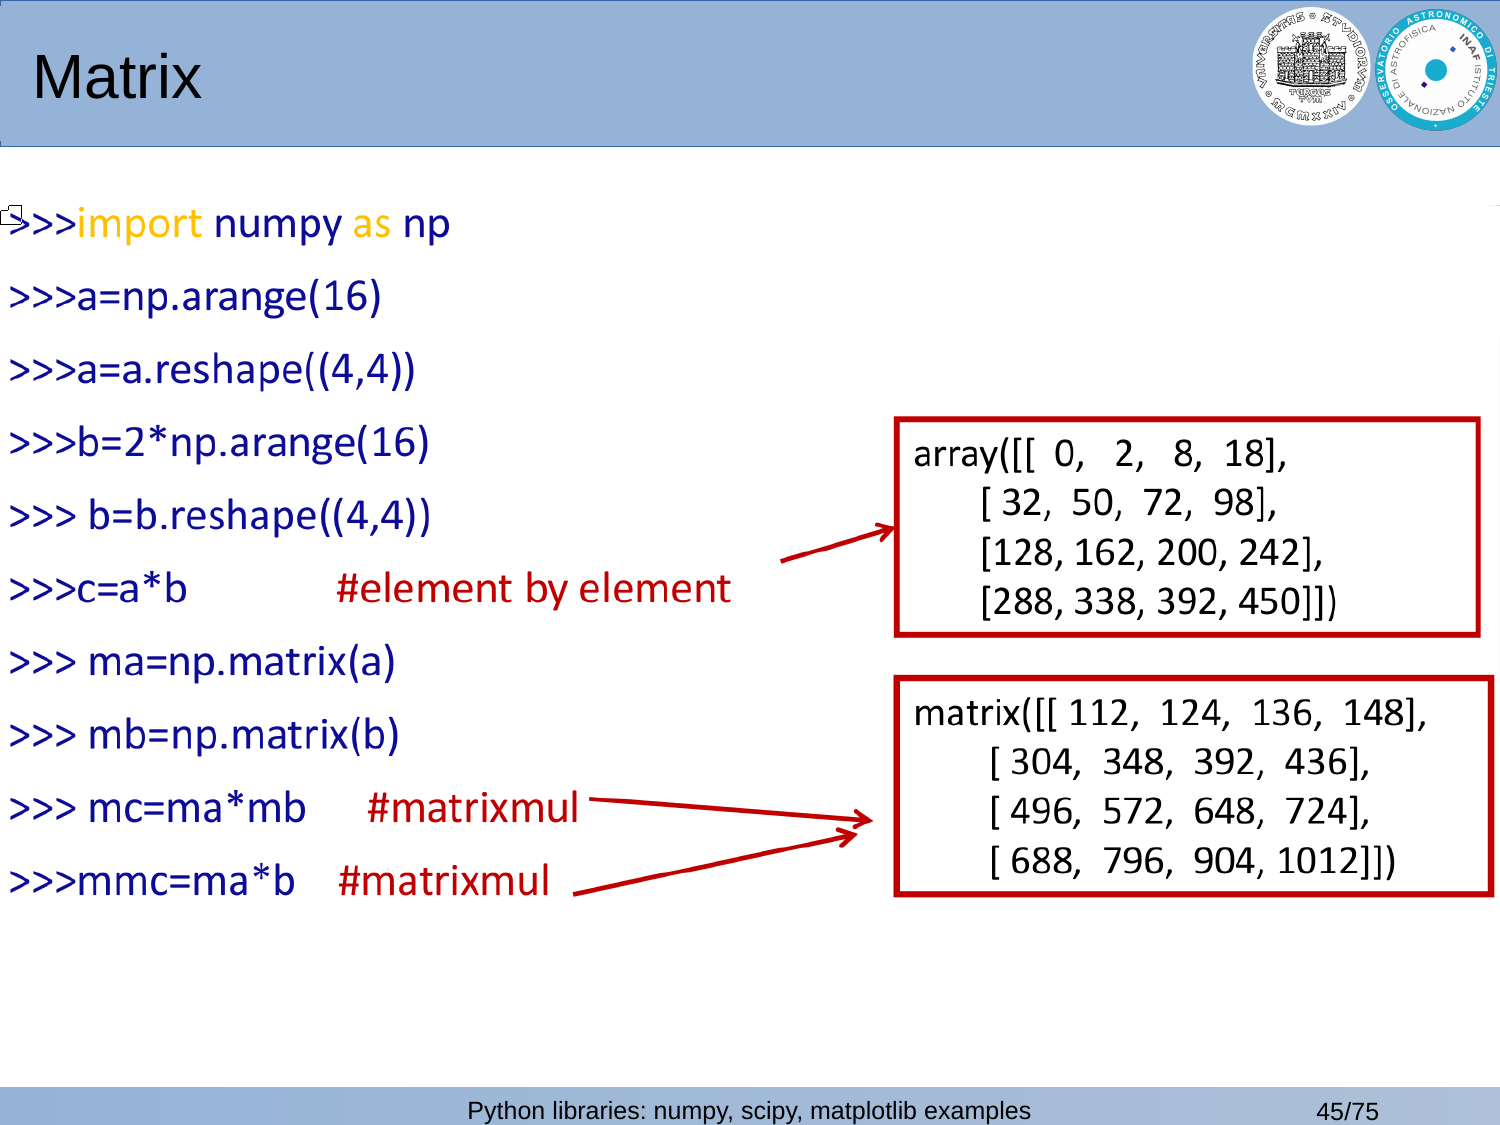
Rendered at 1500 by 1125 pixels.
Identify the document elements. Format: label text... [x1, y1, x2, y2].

picture [0, 205, 1500, 922]
picture [1253, 0, 1500, 156]
text_box Matrix [0, 5, 1253, 141]
